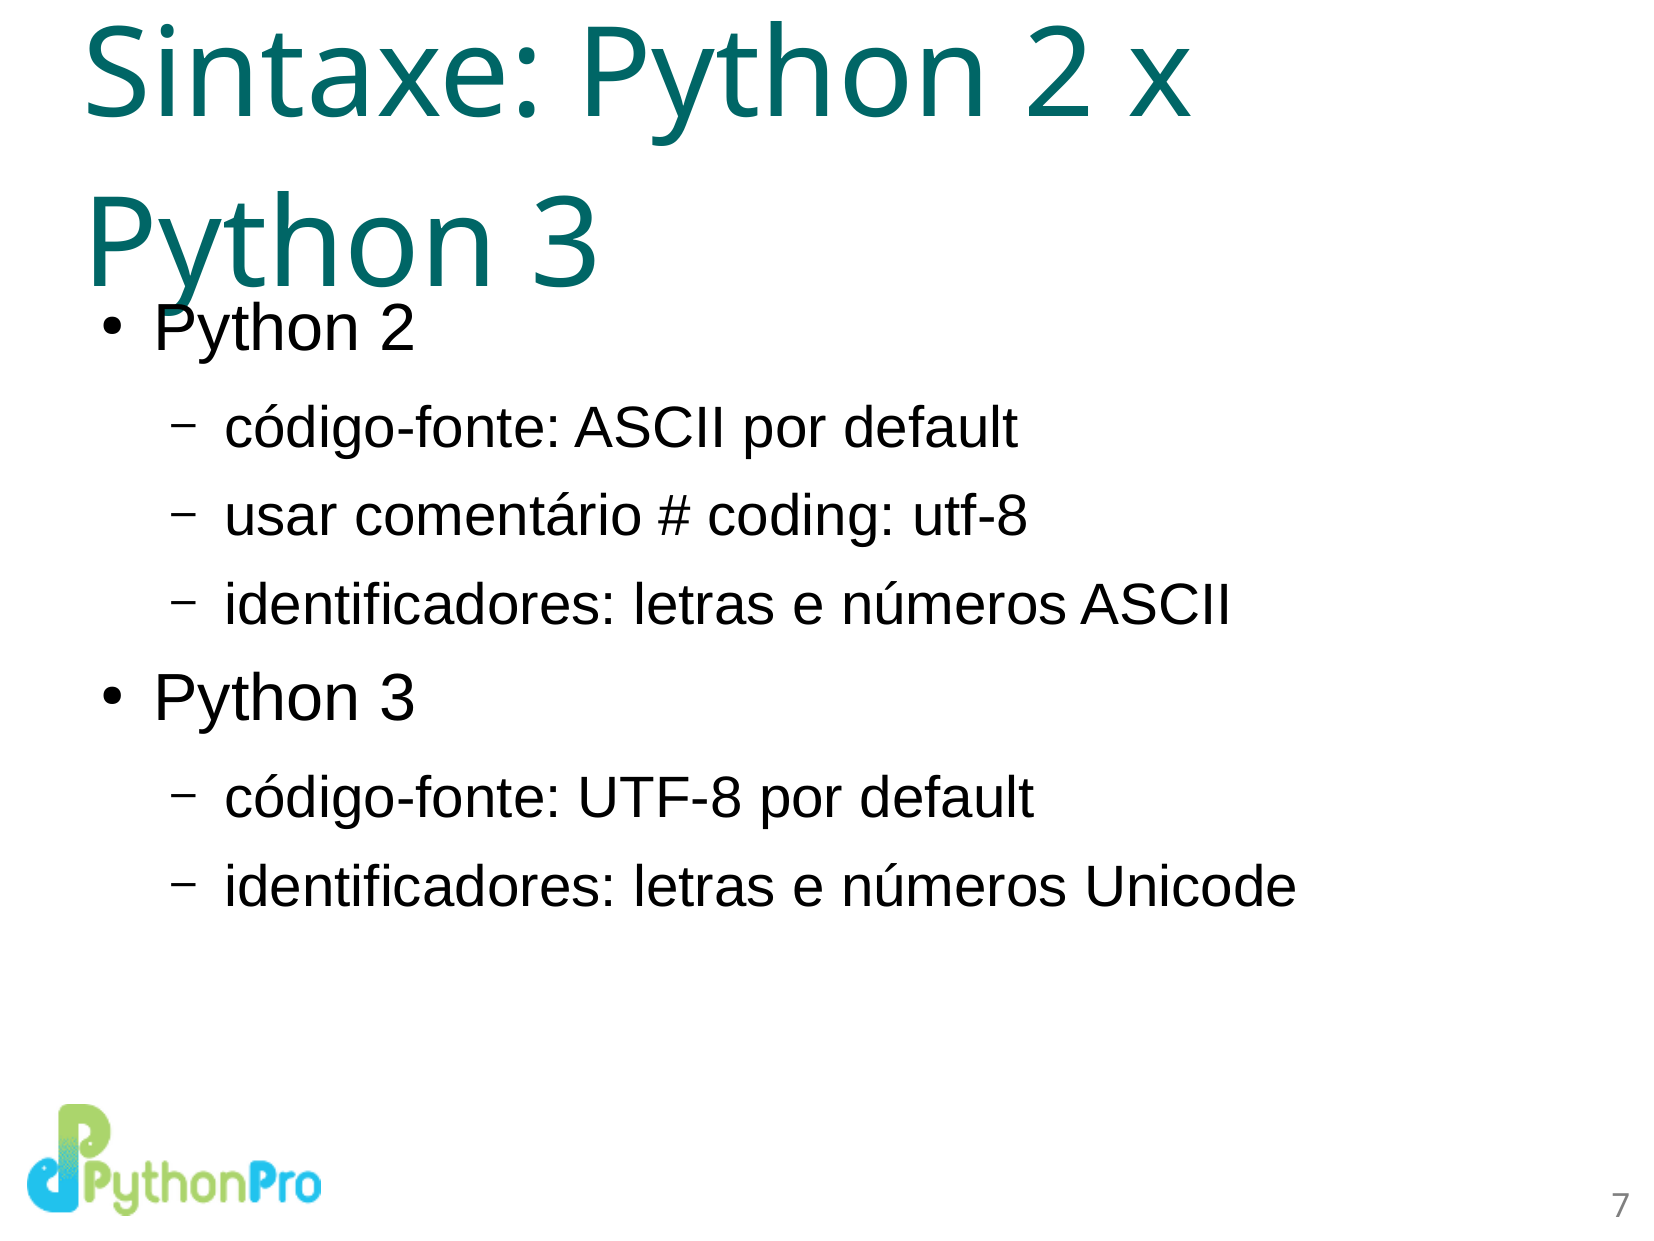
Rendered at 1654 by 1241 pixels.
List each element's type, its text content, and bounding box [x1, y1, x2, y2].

title Sintaxe: Python 2 x Python 3 [82, 49, 1571, 257]
list Python 2 código-fonte: ASCII por default usar comentário # coding: utf-8 identificadores: letras e números ASCII Python 3 código-fonte: UTF-8 por default identificadores: letras e números Unicode [82, 290, 1571, 1010]
picture [27, 1104, 321, 1216]
